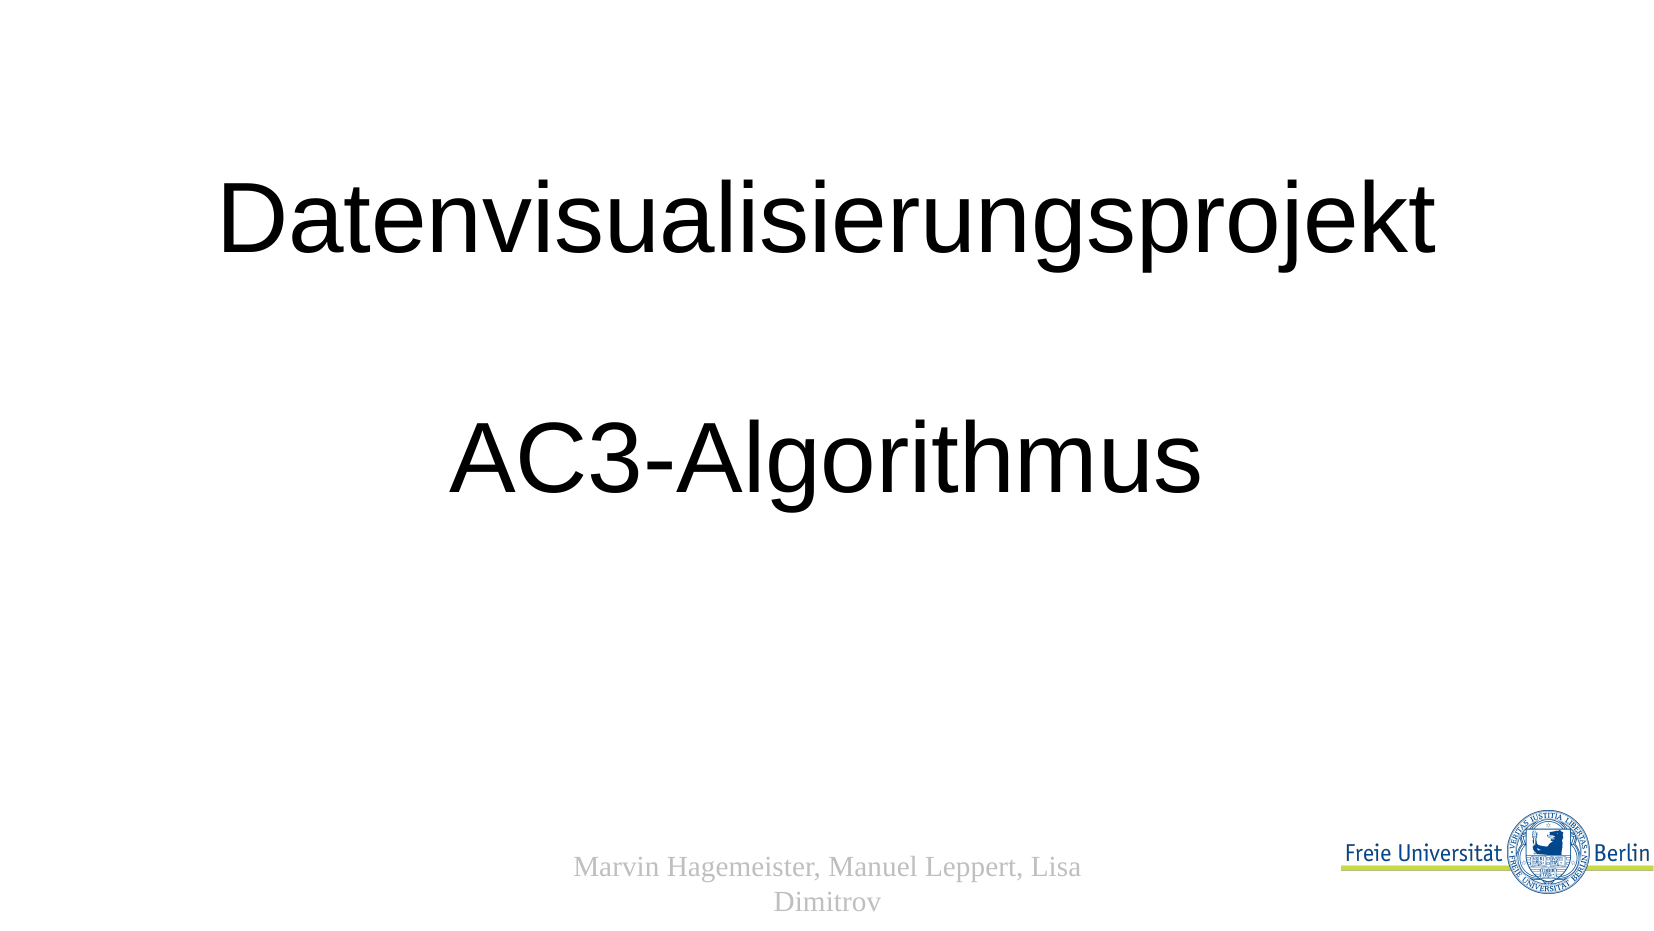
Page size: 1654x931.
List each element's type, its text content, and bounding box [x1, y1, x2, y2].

picture [1341, 810, 1654, 894]
title Datenvisualisierungsprojekt AC3-Algorithmus [206, 152, 1447, 477]
text_box Marvin Hagemeister, Manuel Leppert, Lisa Dimitrov [565, 847, 1090, 912]
